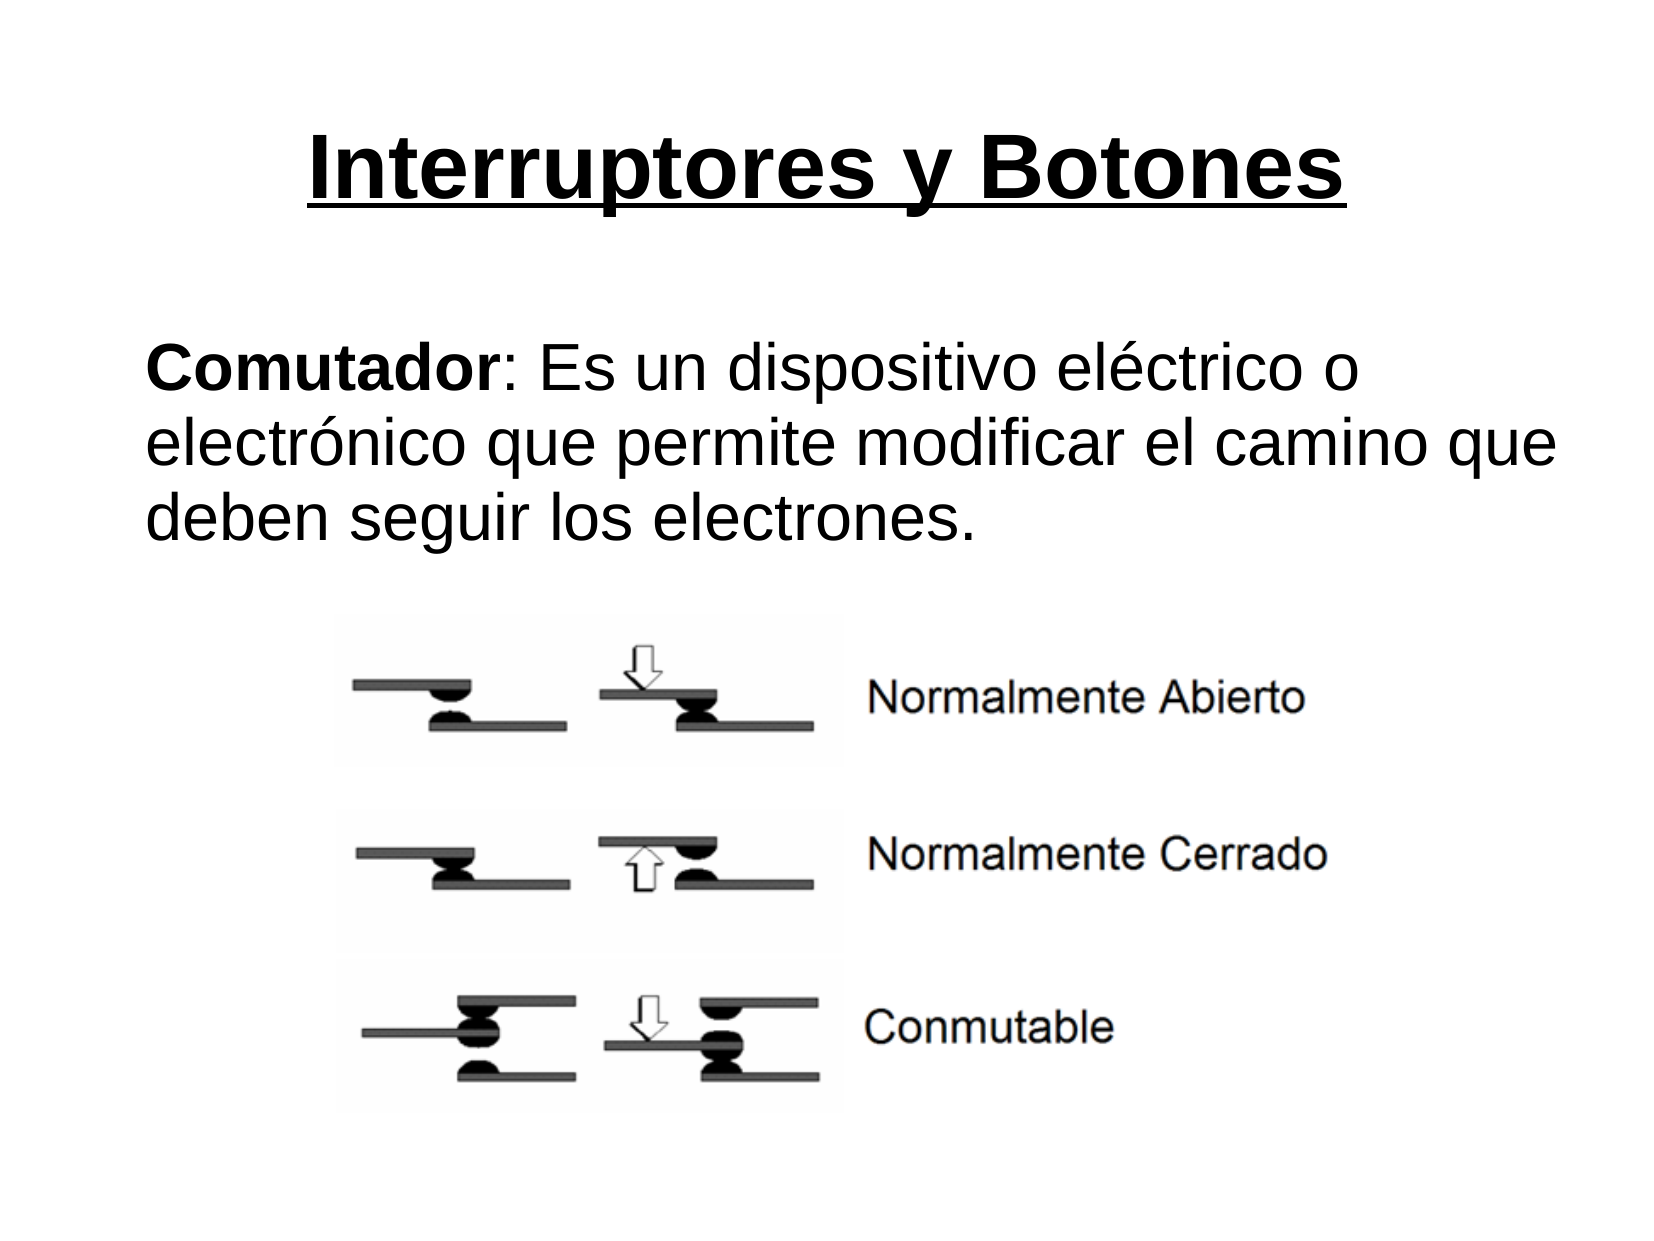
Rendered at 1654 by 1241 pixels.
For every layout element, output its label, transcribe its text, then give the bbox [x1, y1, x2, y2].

picture [330, 614, 1336, 1116]
list Comutador: Es un dispositivo eléctrico o electrónico que permite modificar el camino que deben seguir los electrones. [75, 330, 1561, 601]
title Interruptores y Botones [82, 62, 1571, 271]
